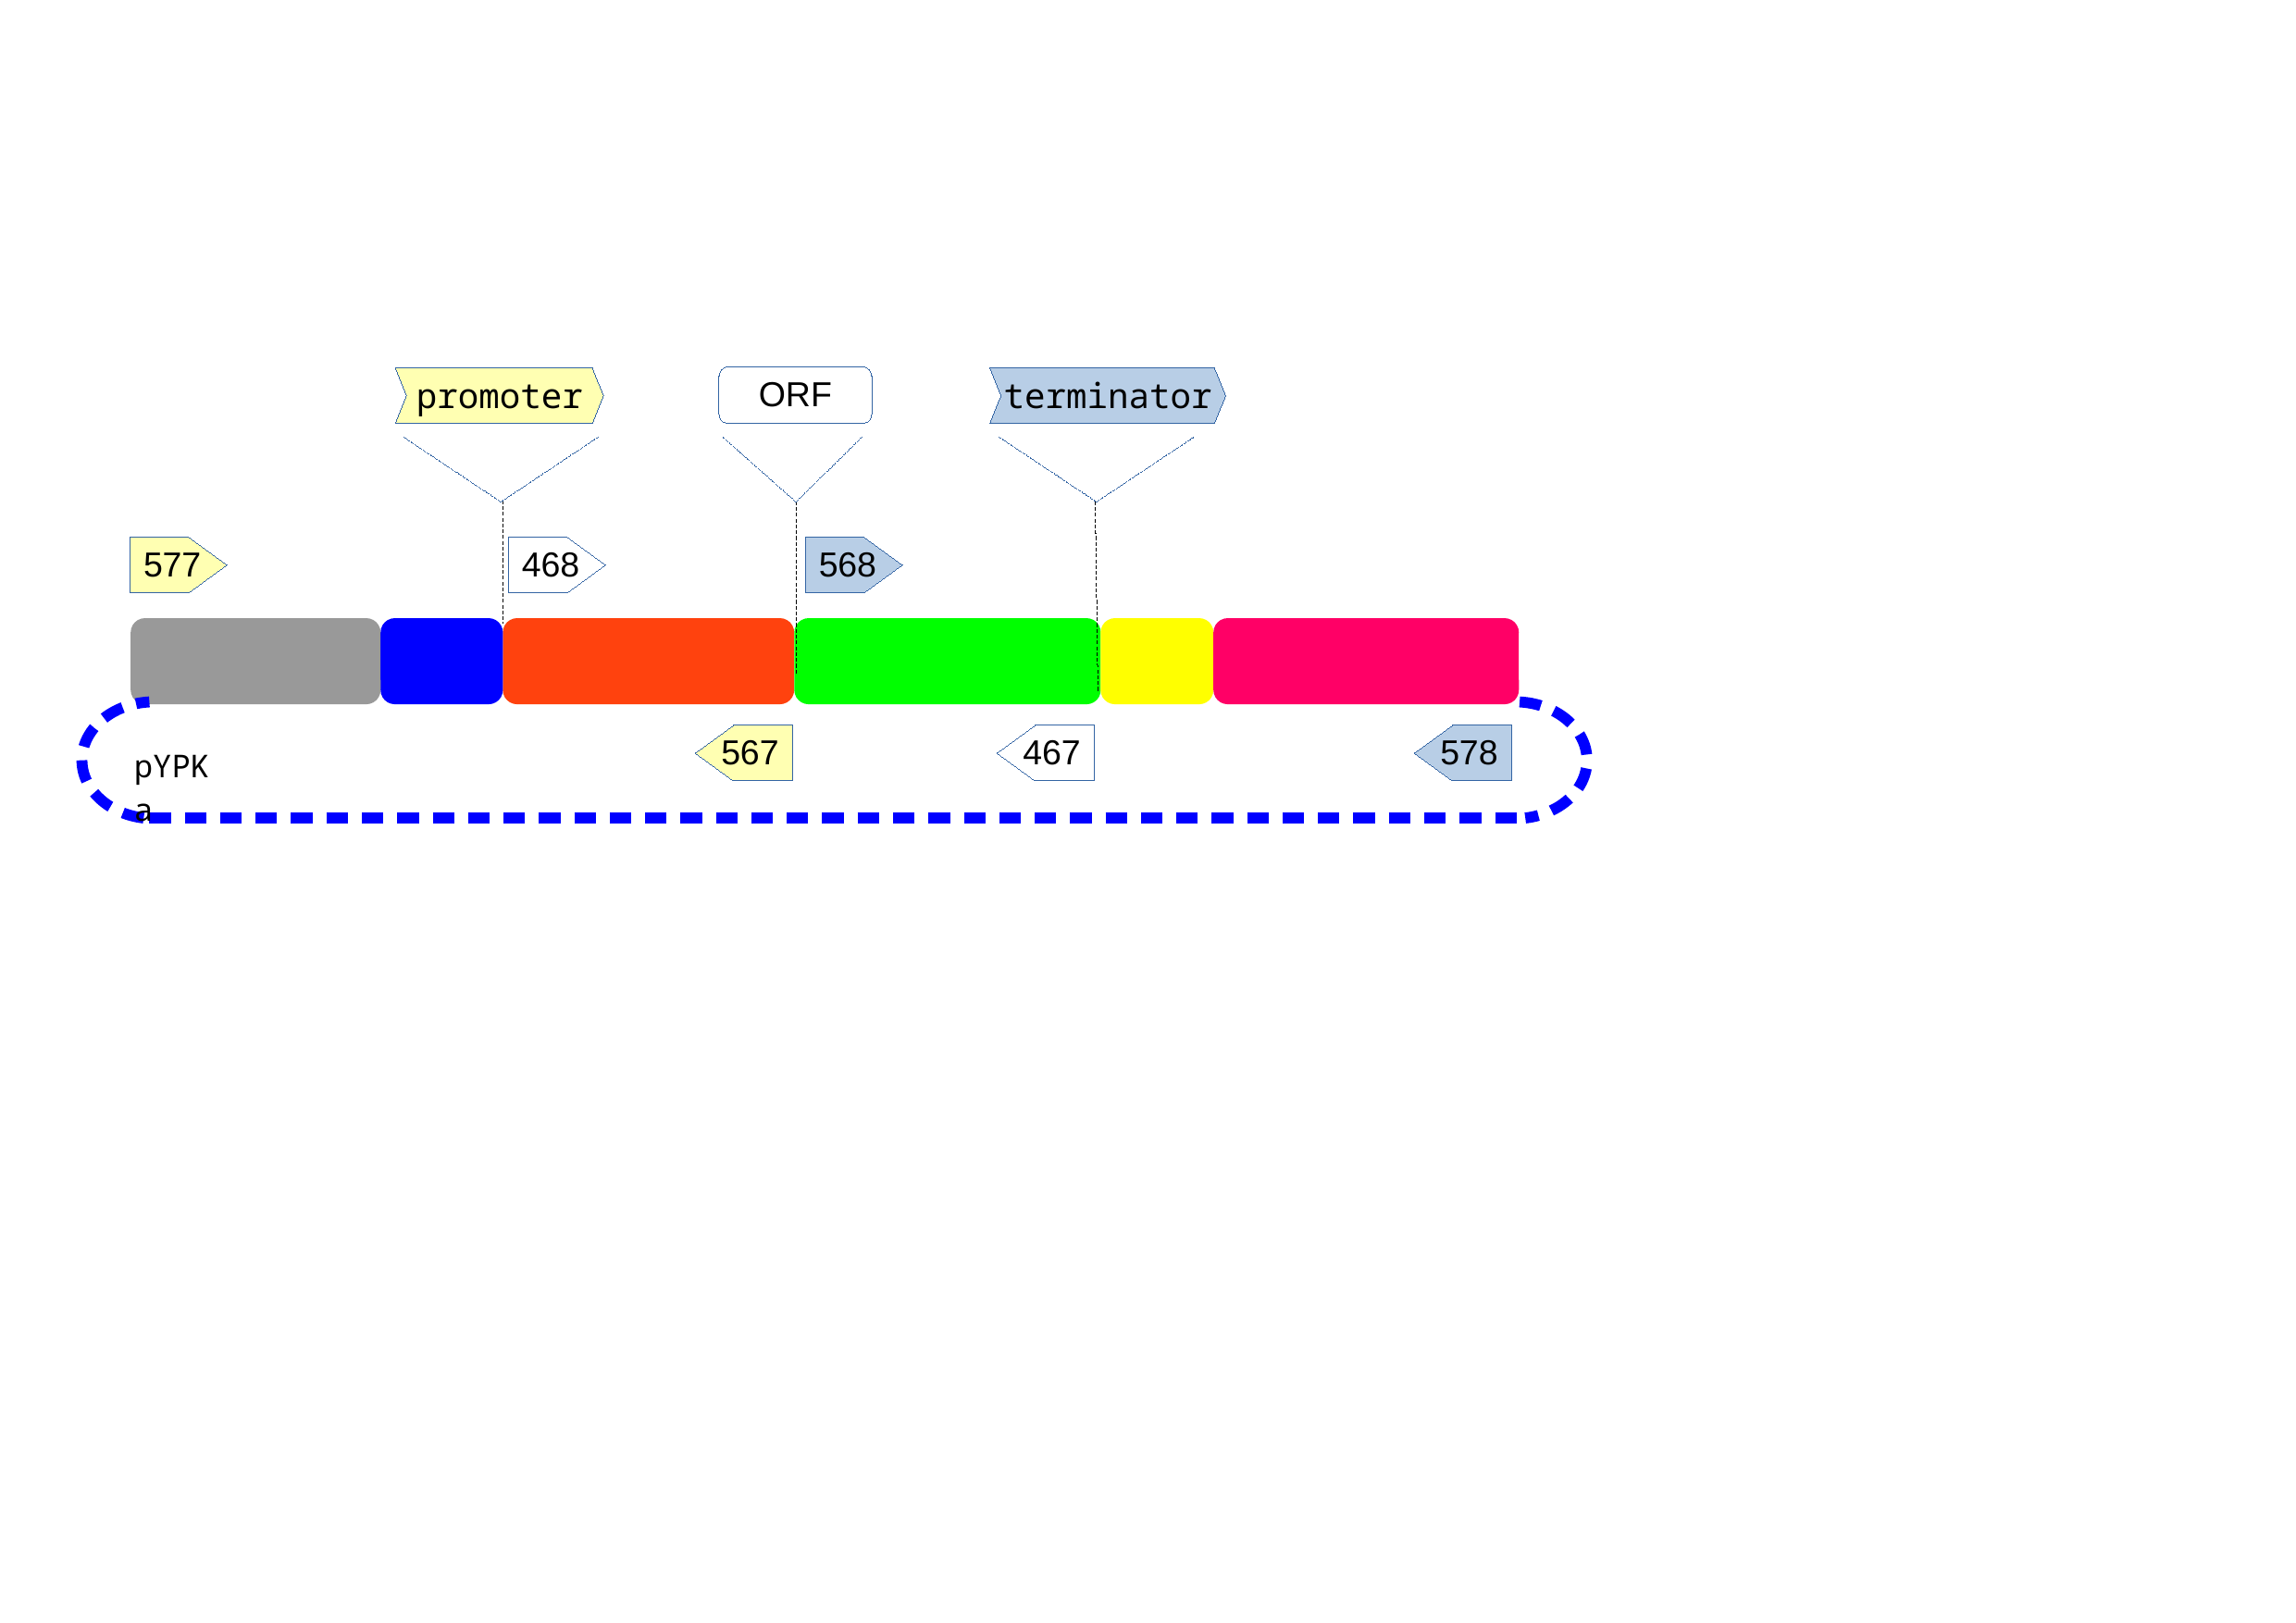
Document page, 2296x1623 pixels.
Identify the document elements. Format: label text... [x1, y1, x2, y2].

text_box 578 [1414, 725, 1512, 781]
text_box [130, 618, 1520, 705]
text_box 568 [805, 537, 903, 593]
text_box 467 [997, 725, 1095, 781]
text_box promoter [395, 367, 604, 424]
text_box 567 [695, 725, 793, 781]
text_box ORF [718, 366, 873, 424]
text_box 577 [130, 537, 228, 593]
text_box 468 [508, 537, 606, 593]
text_box pYPKa [120, 737, 235, 784]
text_box terminator [989, 367, 1226, 424]
